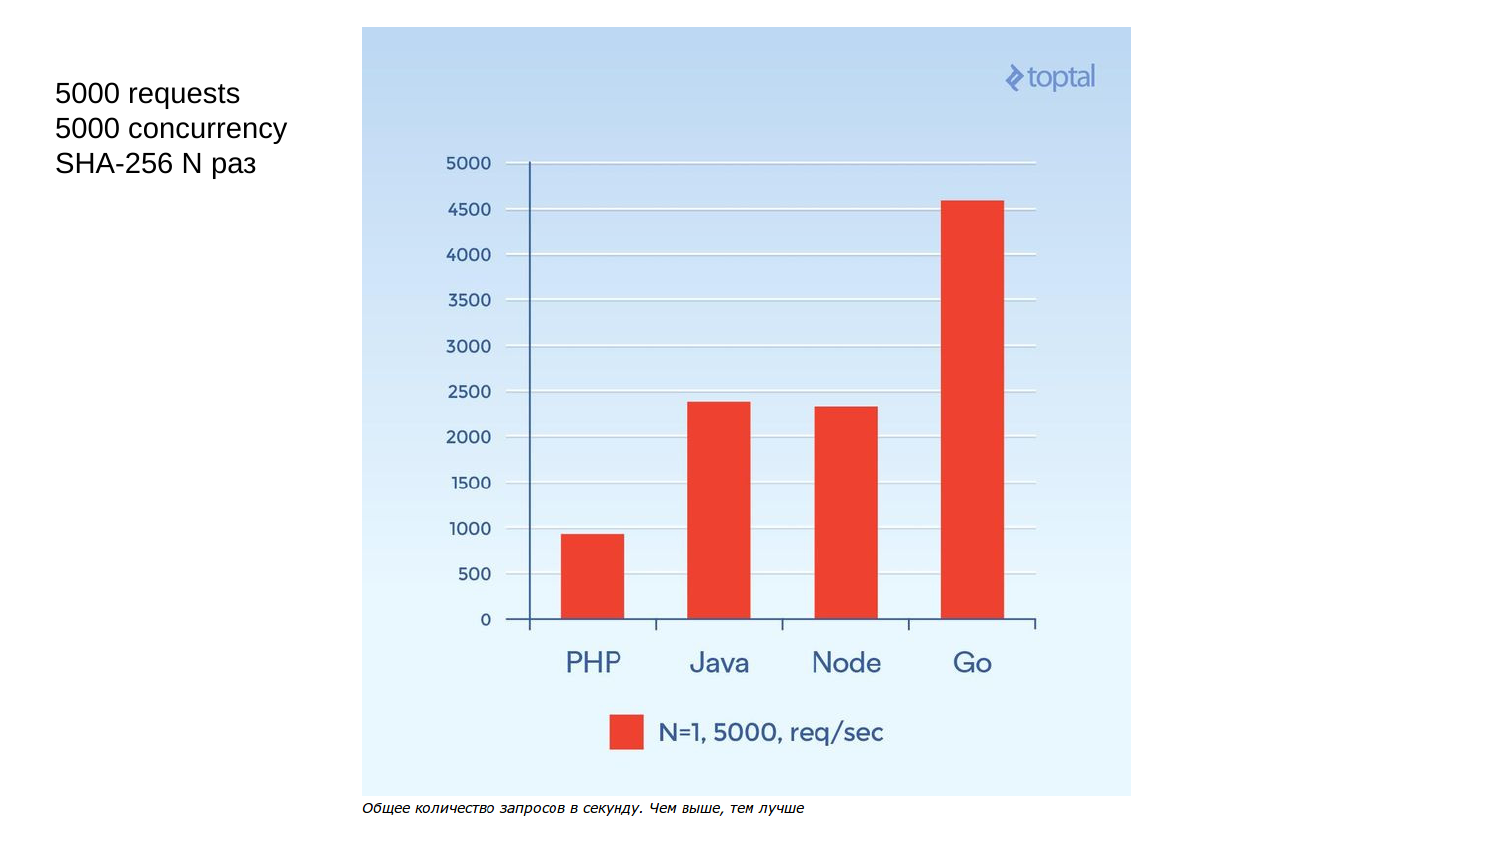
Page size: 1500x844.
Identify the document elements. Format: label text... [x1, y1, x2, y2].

picture [357, 24, 1143, 819]
text_box 5000 requests 5000 concurrency SHA-256 N раз [40, 59, 380, 232]
